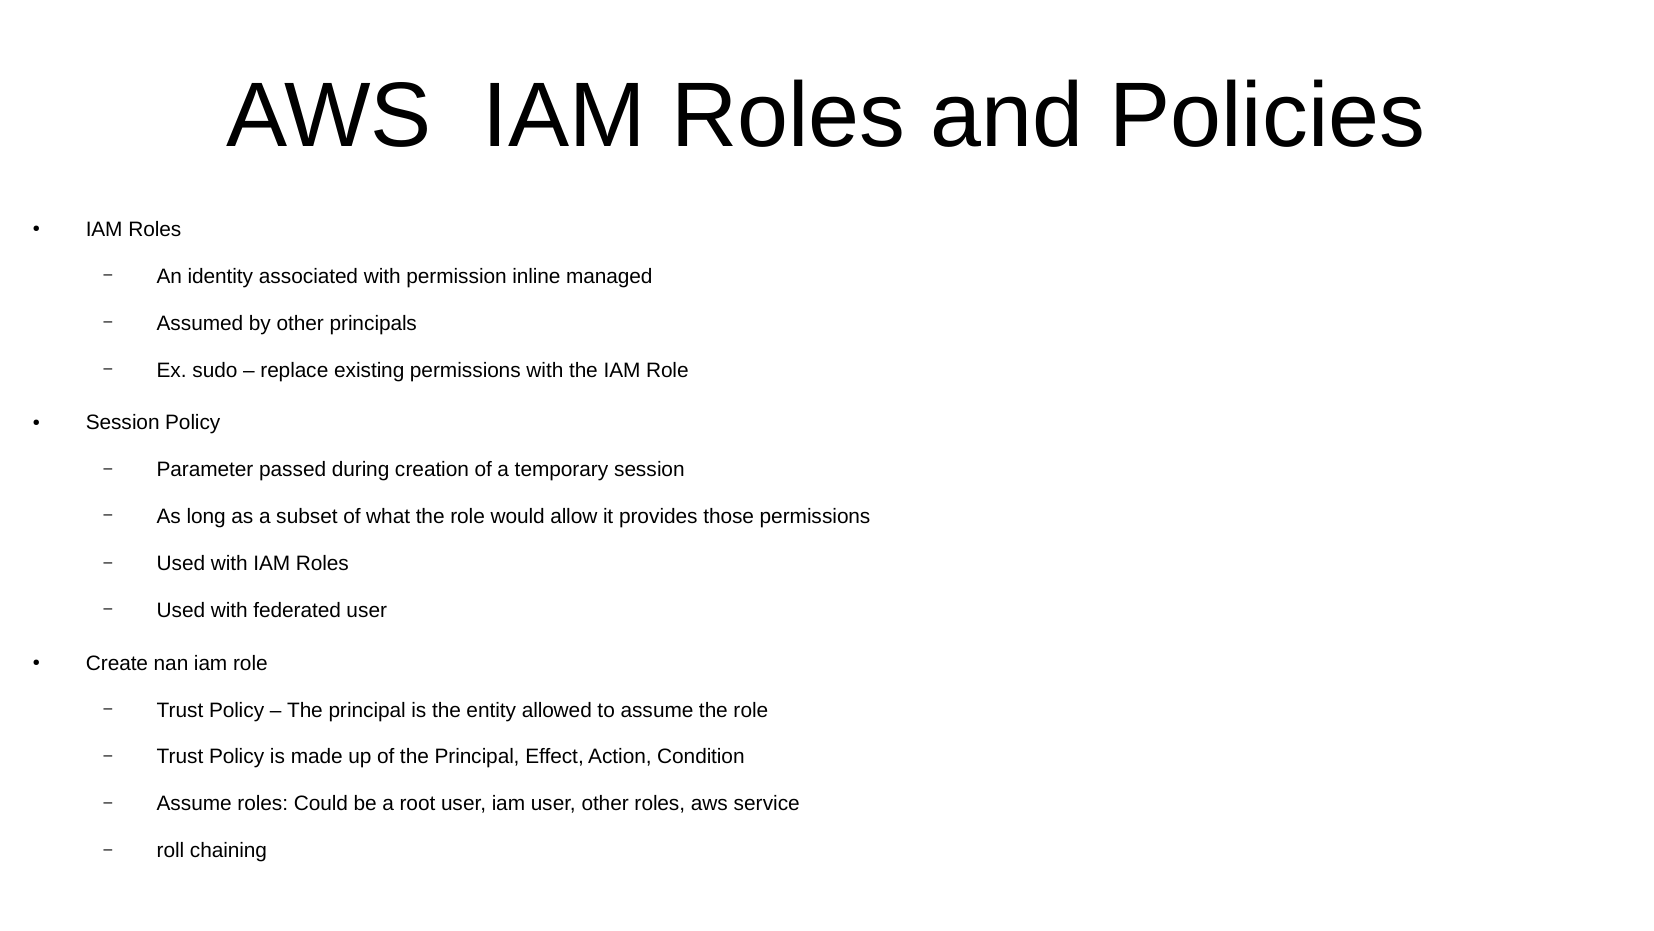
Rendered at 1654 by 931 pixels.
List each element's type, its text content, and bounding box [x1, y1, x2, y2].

title AWS IAM Roles and Policies [82, 37, 1571, 193]
list IAM Roles An identity associated with permission inline managed Assumed by other principals Ex. sudo – replace existing permissions with the IAM Role Session Policy Parameter passed during creation of a temporary session As long as a subset of what the role would allow it provides those permissions Used with IAM Roles Used with federated user Create nan iam role Trust Policy – The principal is the entity allowed to assume the role Trust Policy is made up of the Principal, Effect, Action, Condition Assume roles: Could be a root user, iam user, other roles, aws service roll chaining [15, 217, 1571, 916]
